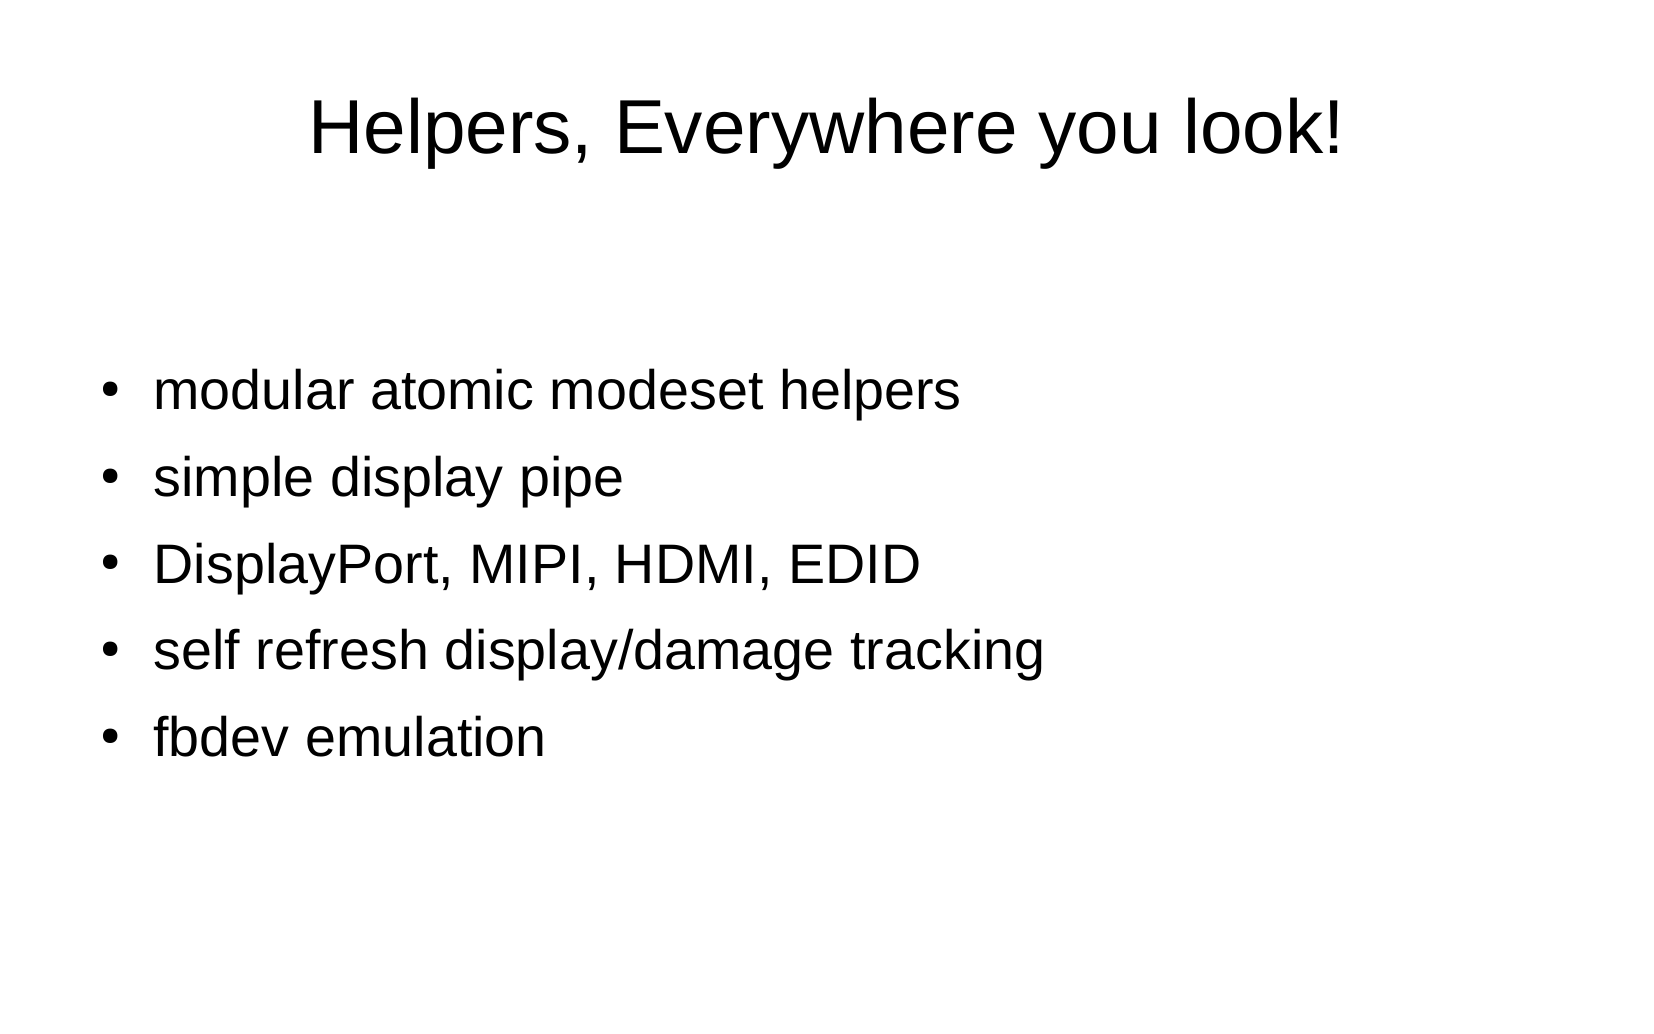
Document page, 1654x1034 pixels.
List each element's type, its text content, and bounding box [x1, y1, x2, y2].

title Helpers, Everywhere you look! [82, 41, 1571, 214]
list modular atomic modeset helpers simple display pipe DisplayPort, MIPI, HDMI, EDID self refresh display/damage tracking fbdev emulation [82, 359, 1571, 851]
